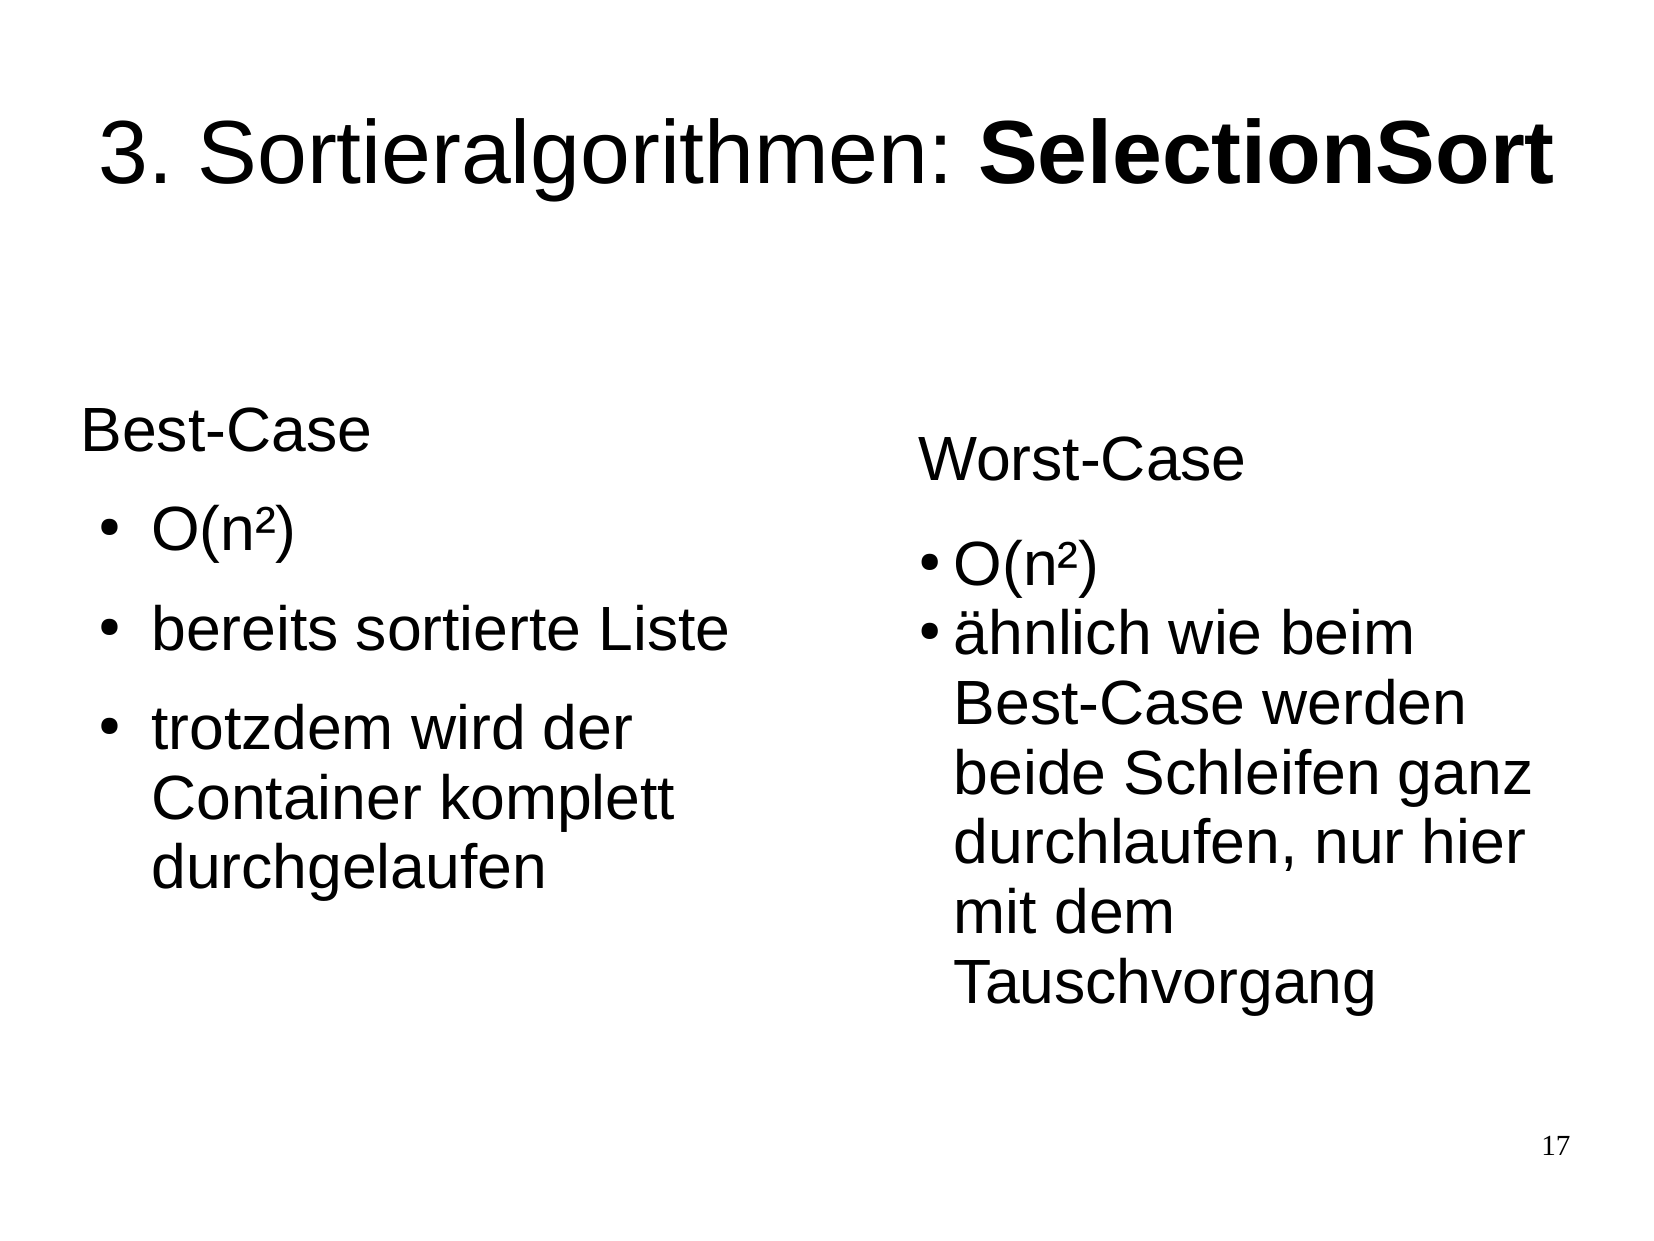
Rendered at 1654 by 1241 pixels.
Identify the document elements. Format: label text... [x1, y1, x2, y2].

text_box Worst-Case O(n²) ähnlich wie beim Best-Case werden beide Schleifen ganz durchlaufen, nur hier mit dem Tauschvorgang [903, 381, 1571, 1231]
title 3. Sortieralgorithmen: SelectionSort [82, 49, 1571, 257]
list Best-Case O(n²) bereits sortierte Liste trotzdem wird der Container komplett durchgelaufen [80, 395, 778, 924]
